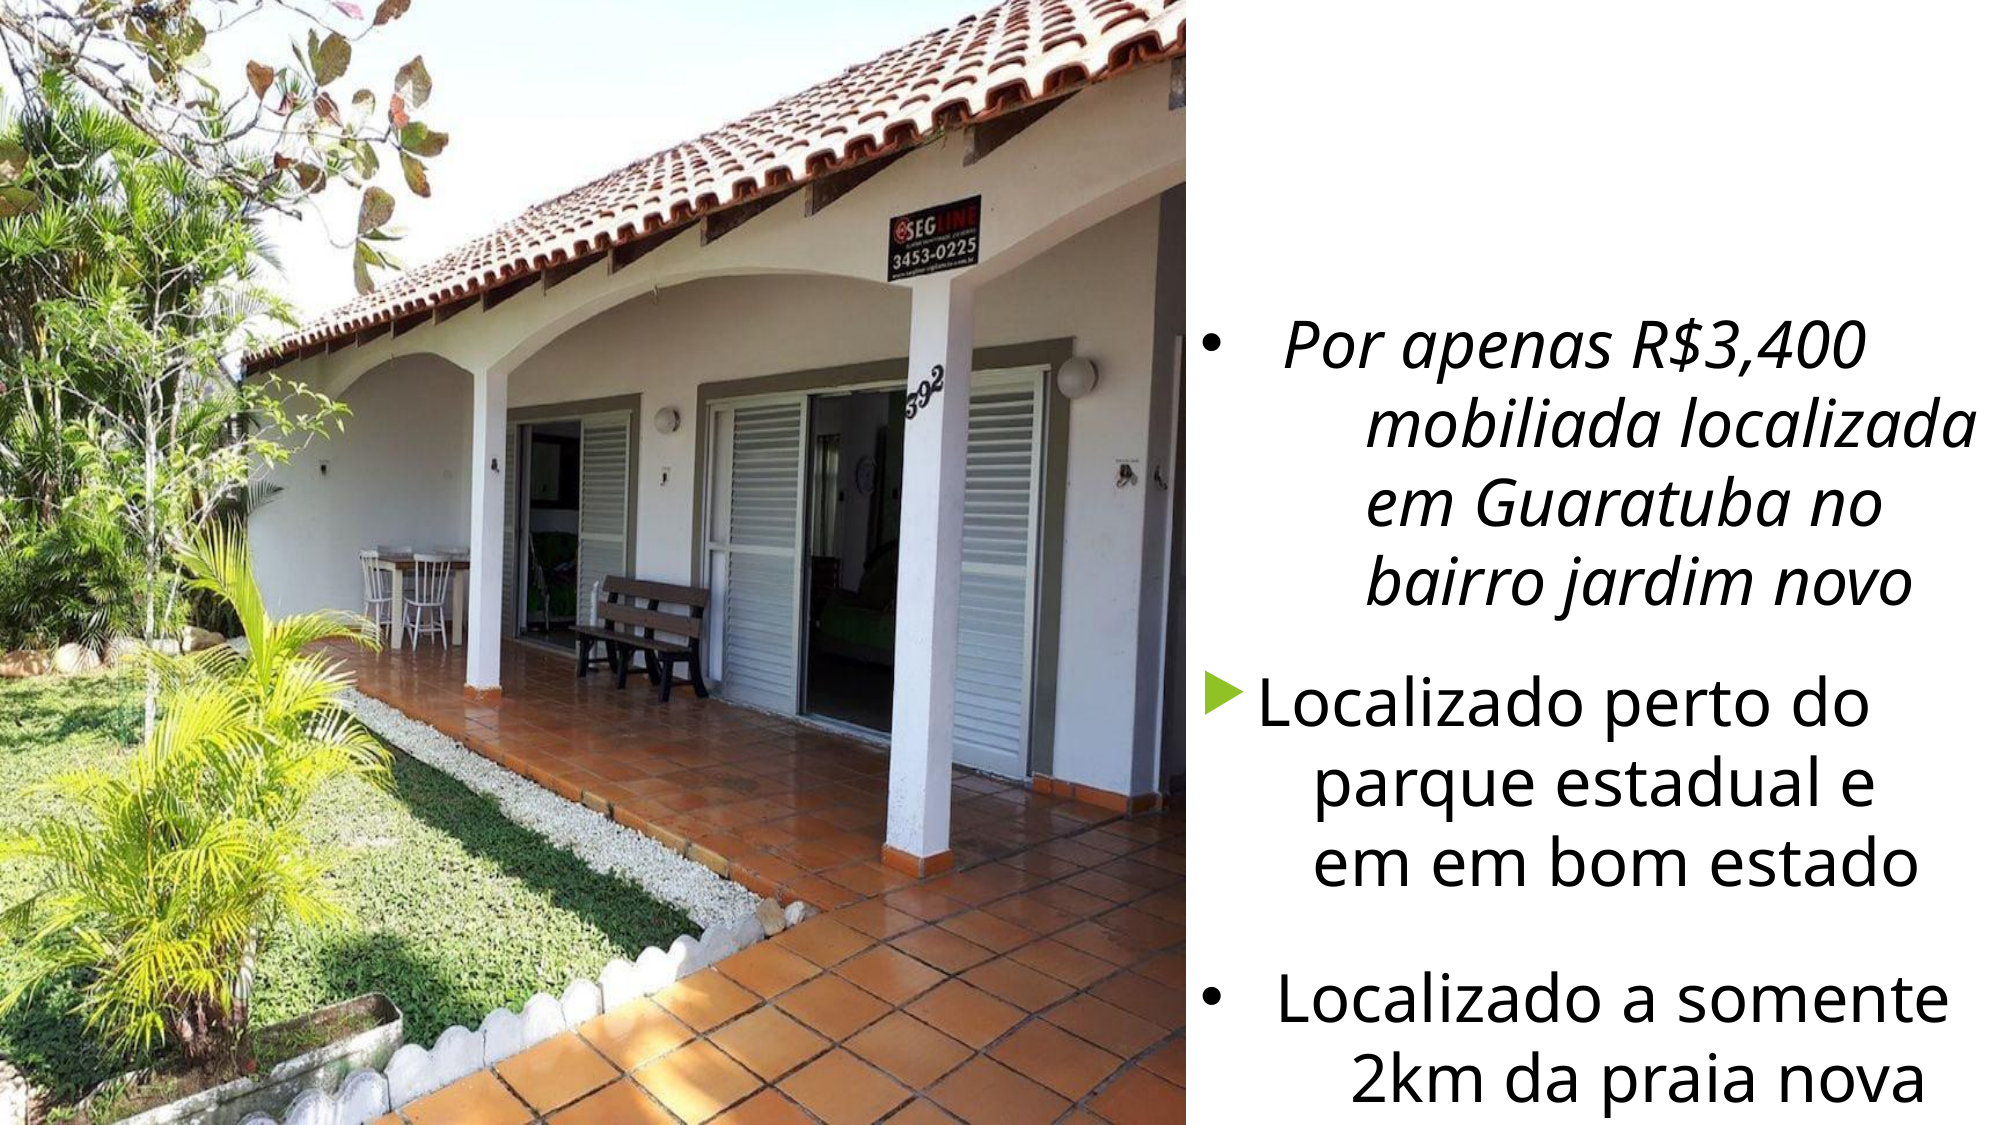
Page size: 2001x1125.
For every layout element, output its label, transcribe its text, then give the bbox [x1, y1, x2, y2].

title Por apenas R$3,400 mobiliada localizada em Guaratuba no bairro jardim novo [1186, 294, 2000, 651]
list Localizado perto do parque estadual e em em bom estado [1186, 651, 2000, 949]
picture [0, 0, 1186, 1125]
text_box Localizado a somente 2km da praia nova [1186, 948, 1974, 1125]
